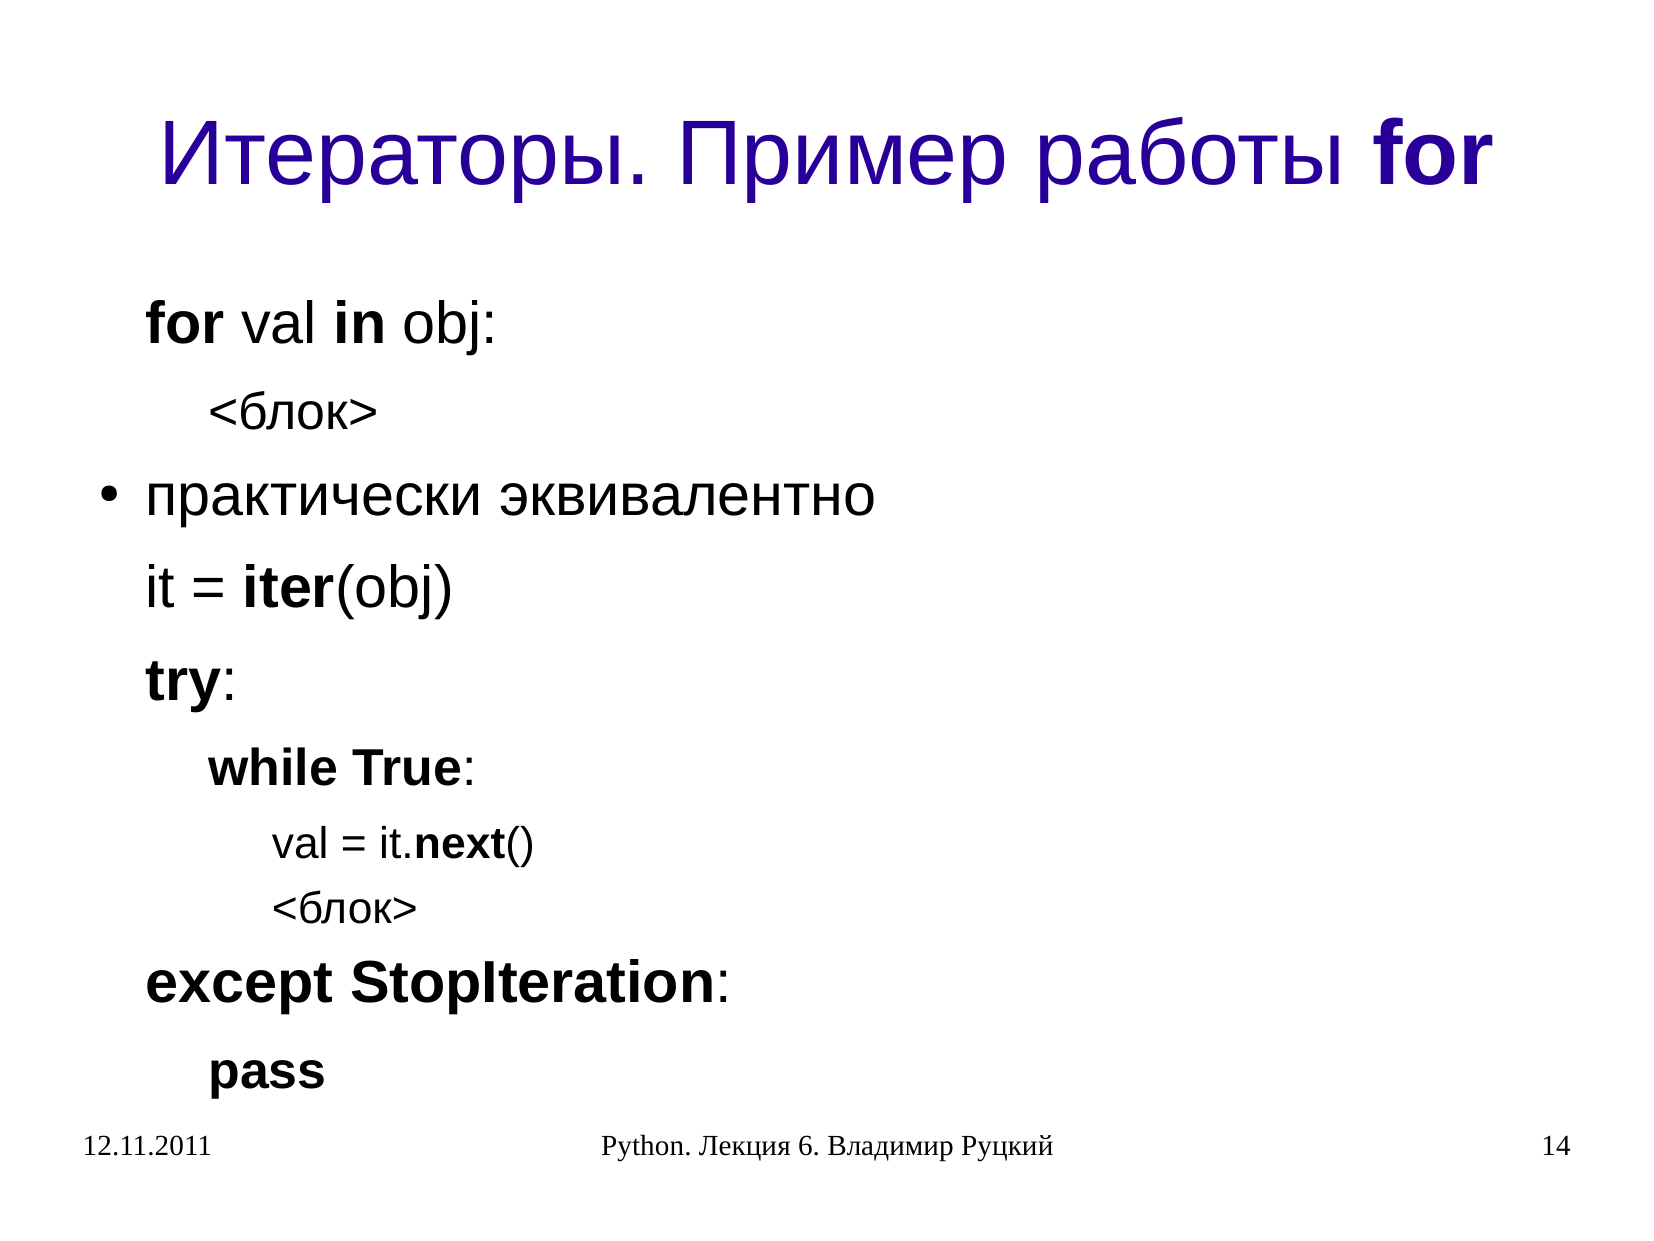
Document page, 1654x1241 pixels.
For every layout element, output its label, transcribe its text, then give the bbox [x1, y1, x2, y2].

list for val in obj: <блок> практически эквивалентно it = iter(obj) try: while True: val = it.next() <блок> except StopIteration: pass [82, 290, 1571, 1109]
title Итераторы. Пример работы for [82, 49, 1571, 257]
